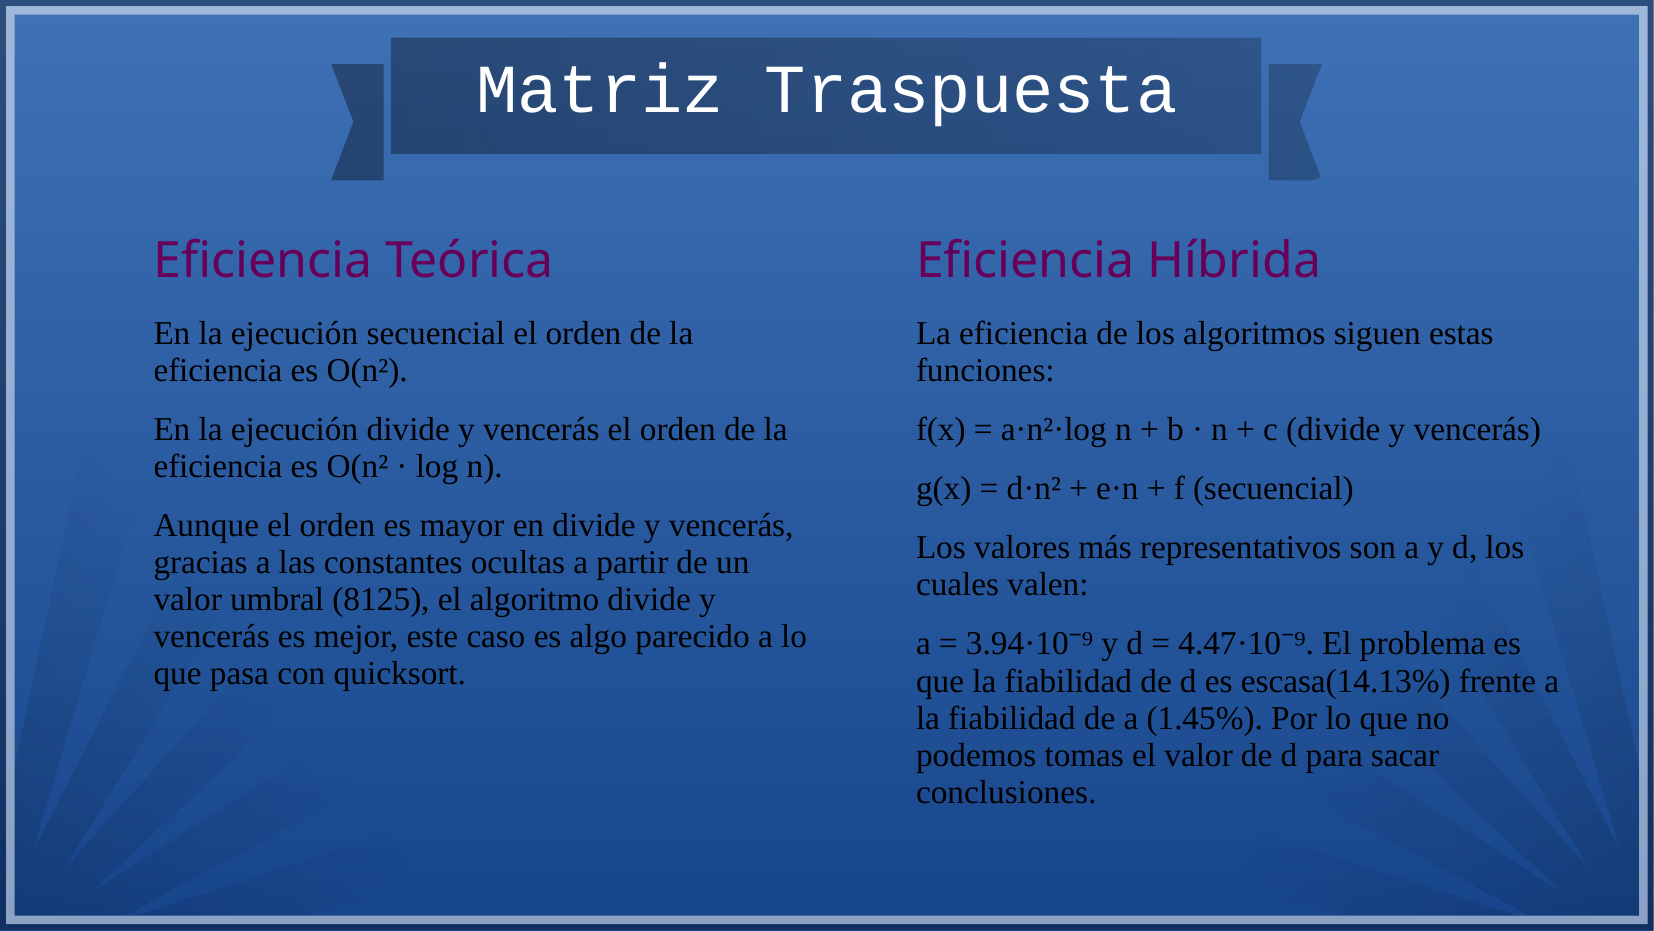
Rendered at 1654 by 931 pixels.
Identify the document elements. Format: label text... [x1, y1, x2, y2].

title Matriz Traspuesta [389, 35, 1264, 154]
list Eficiencia Híbrida La eficiencia de los algoritmos siguen estas funciones: f(x) = a·n²·log n + b · n + c (divide y vencerás) g(x) = d·n² + e·n + f (secuencial) Los valores más representativos son a y d, los cuales valen: a = 3.94·10⁻⁹ y d = 4.47·10⁻⁹. El problema es que la fiabilidad de d es escasa(14.13%) frente a la fiabilidad de a (1.45%). Por lo que no podemos tomas el valor de d para sacar conclusiones. [845, 224, 1572, 848]
list Eficiencia Teórica En la ejecución secuencial el orden de la eficiencia es O(n²). En la ejecución divide y vencerás el orden de la eficiencia es O(n² · log n). Aunque el orden es mayor en divide y vencerás, gracias a las constantes ocultas a partir de un valor umbral (8125), el algoritmo divide y vencerás es mejor, este caso es algo parecido a lo que pasa con quicksort. [82, 224, 809, 848]
